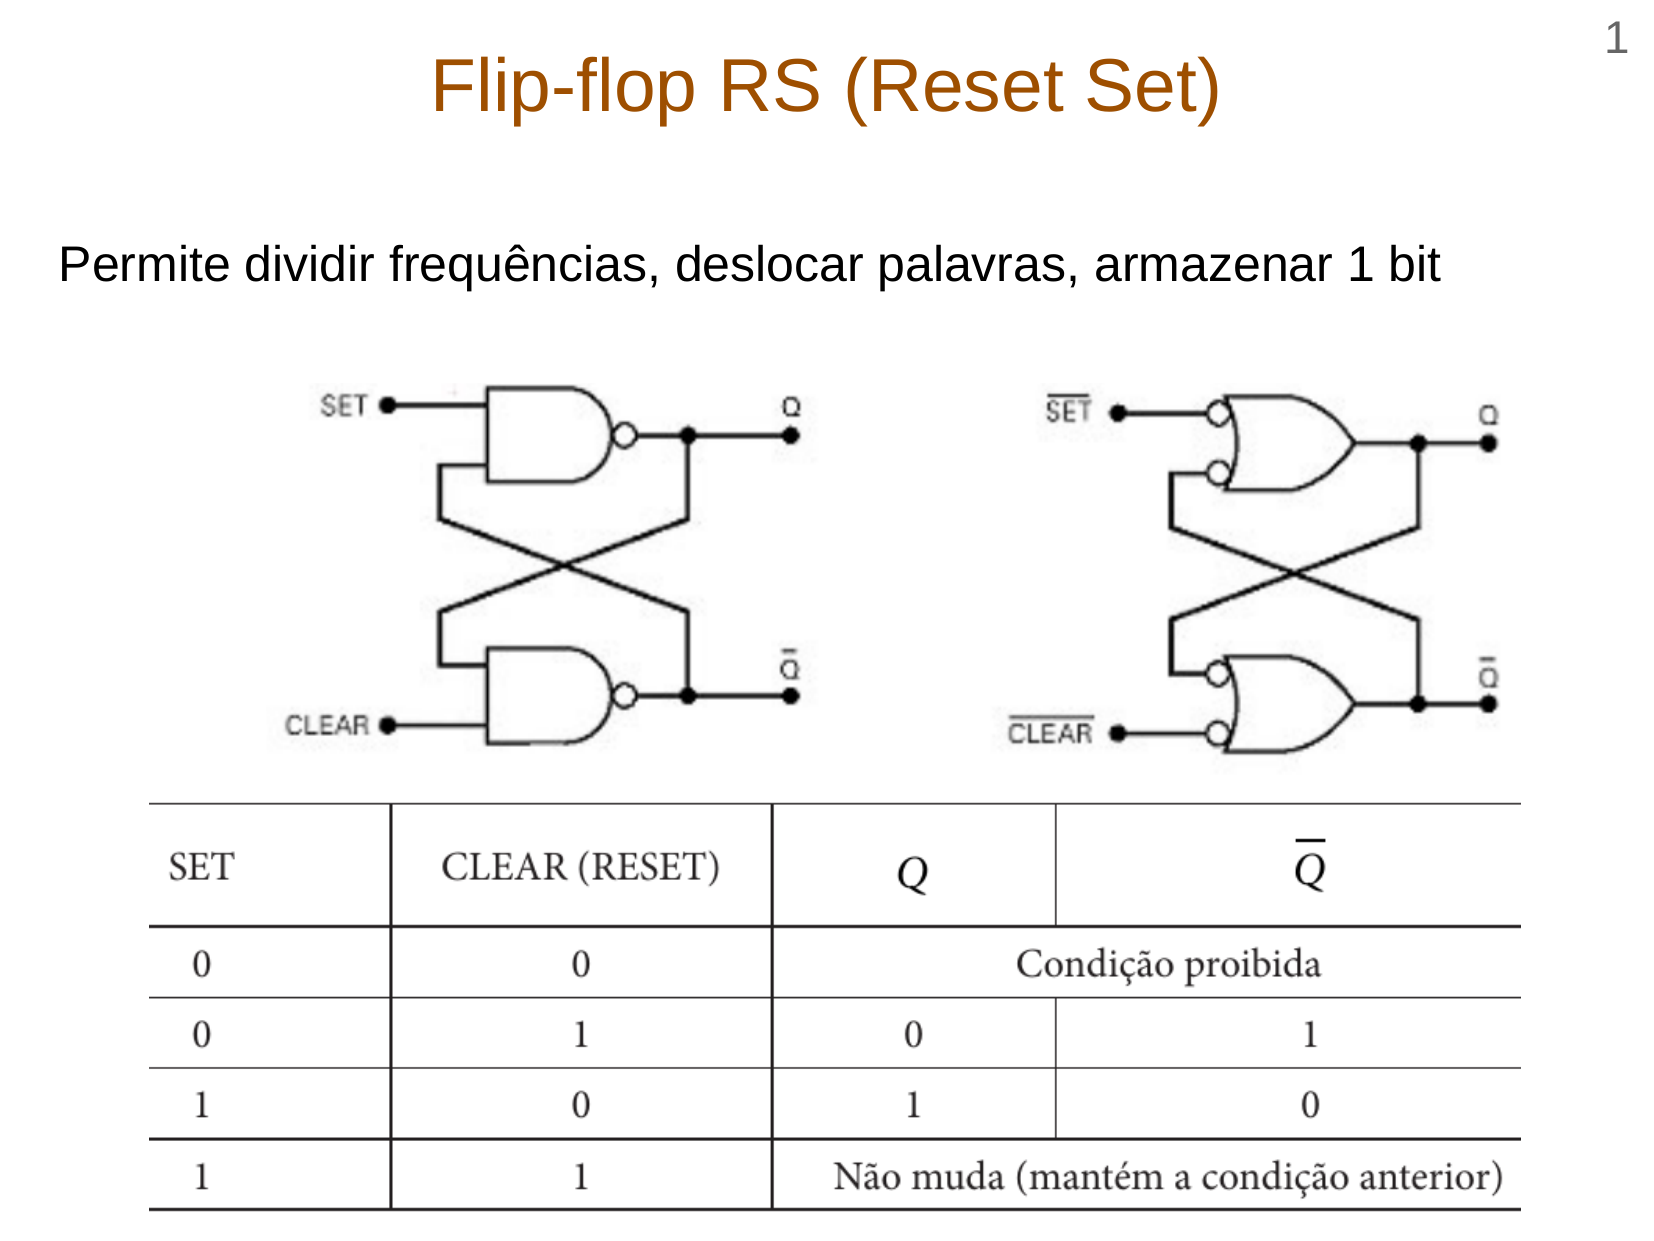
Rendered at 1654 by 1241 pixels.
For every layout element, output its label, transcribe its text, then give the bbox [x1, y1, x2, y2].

list Permite dividir frequências, deslocar palavras, armazenar 1 bit [59, 236, 1595, 1211]
picture [149, 797, 1521, 1216]
picture [265, 383, 1510, 775]
title Flip-flop RS (Reset Set) [59, 29, 1595, 148]
